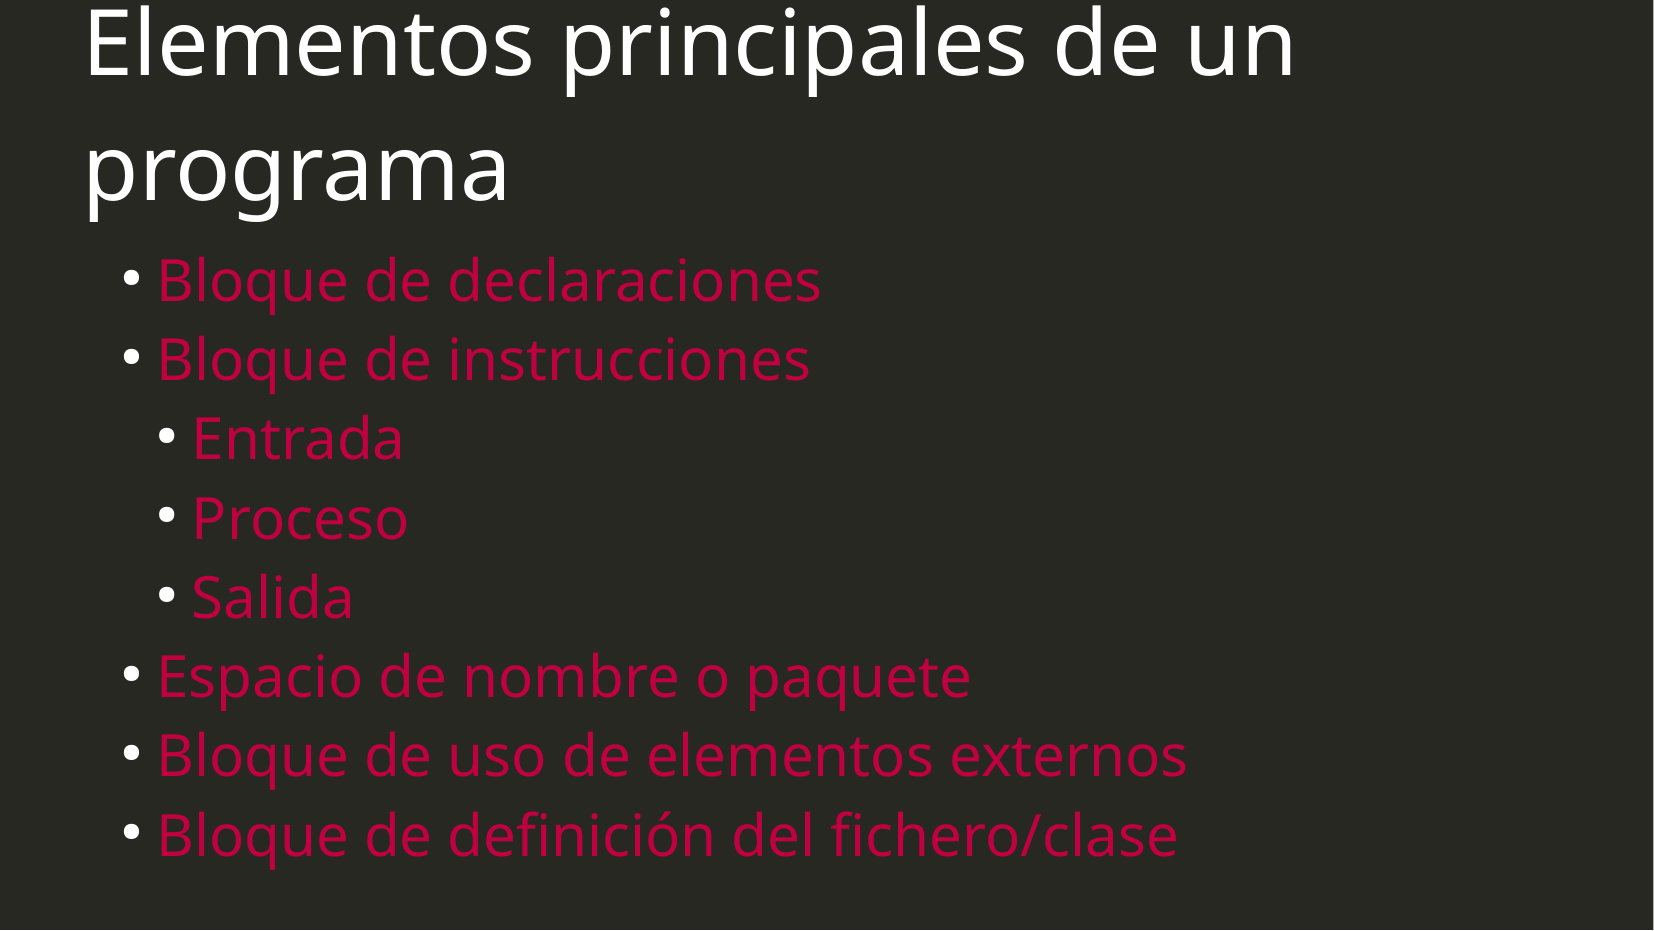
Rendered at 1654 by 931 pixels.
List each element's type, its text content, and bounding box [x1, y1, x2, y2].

title Elementos principales de un programa [82, 0, 1619, 213]
text_box Bloque de declaraciones Bloque de instrucciones Entrada Proceso Salida Espacio de nombre o paquete Bloque de uso de elementos externos Bloque de definición del fichero/clase [106, 231, 1501, 807]
